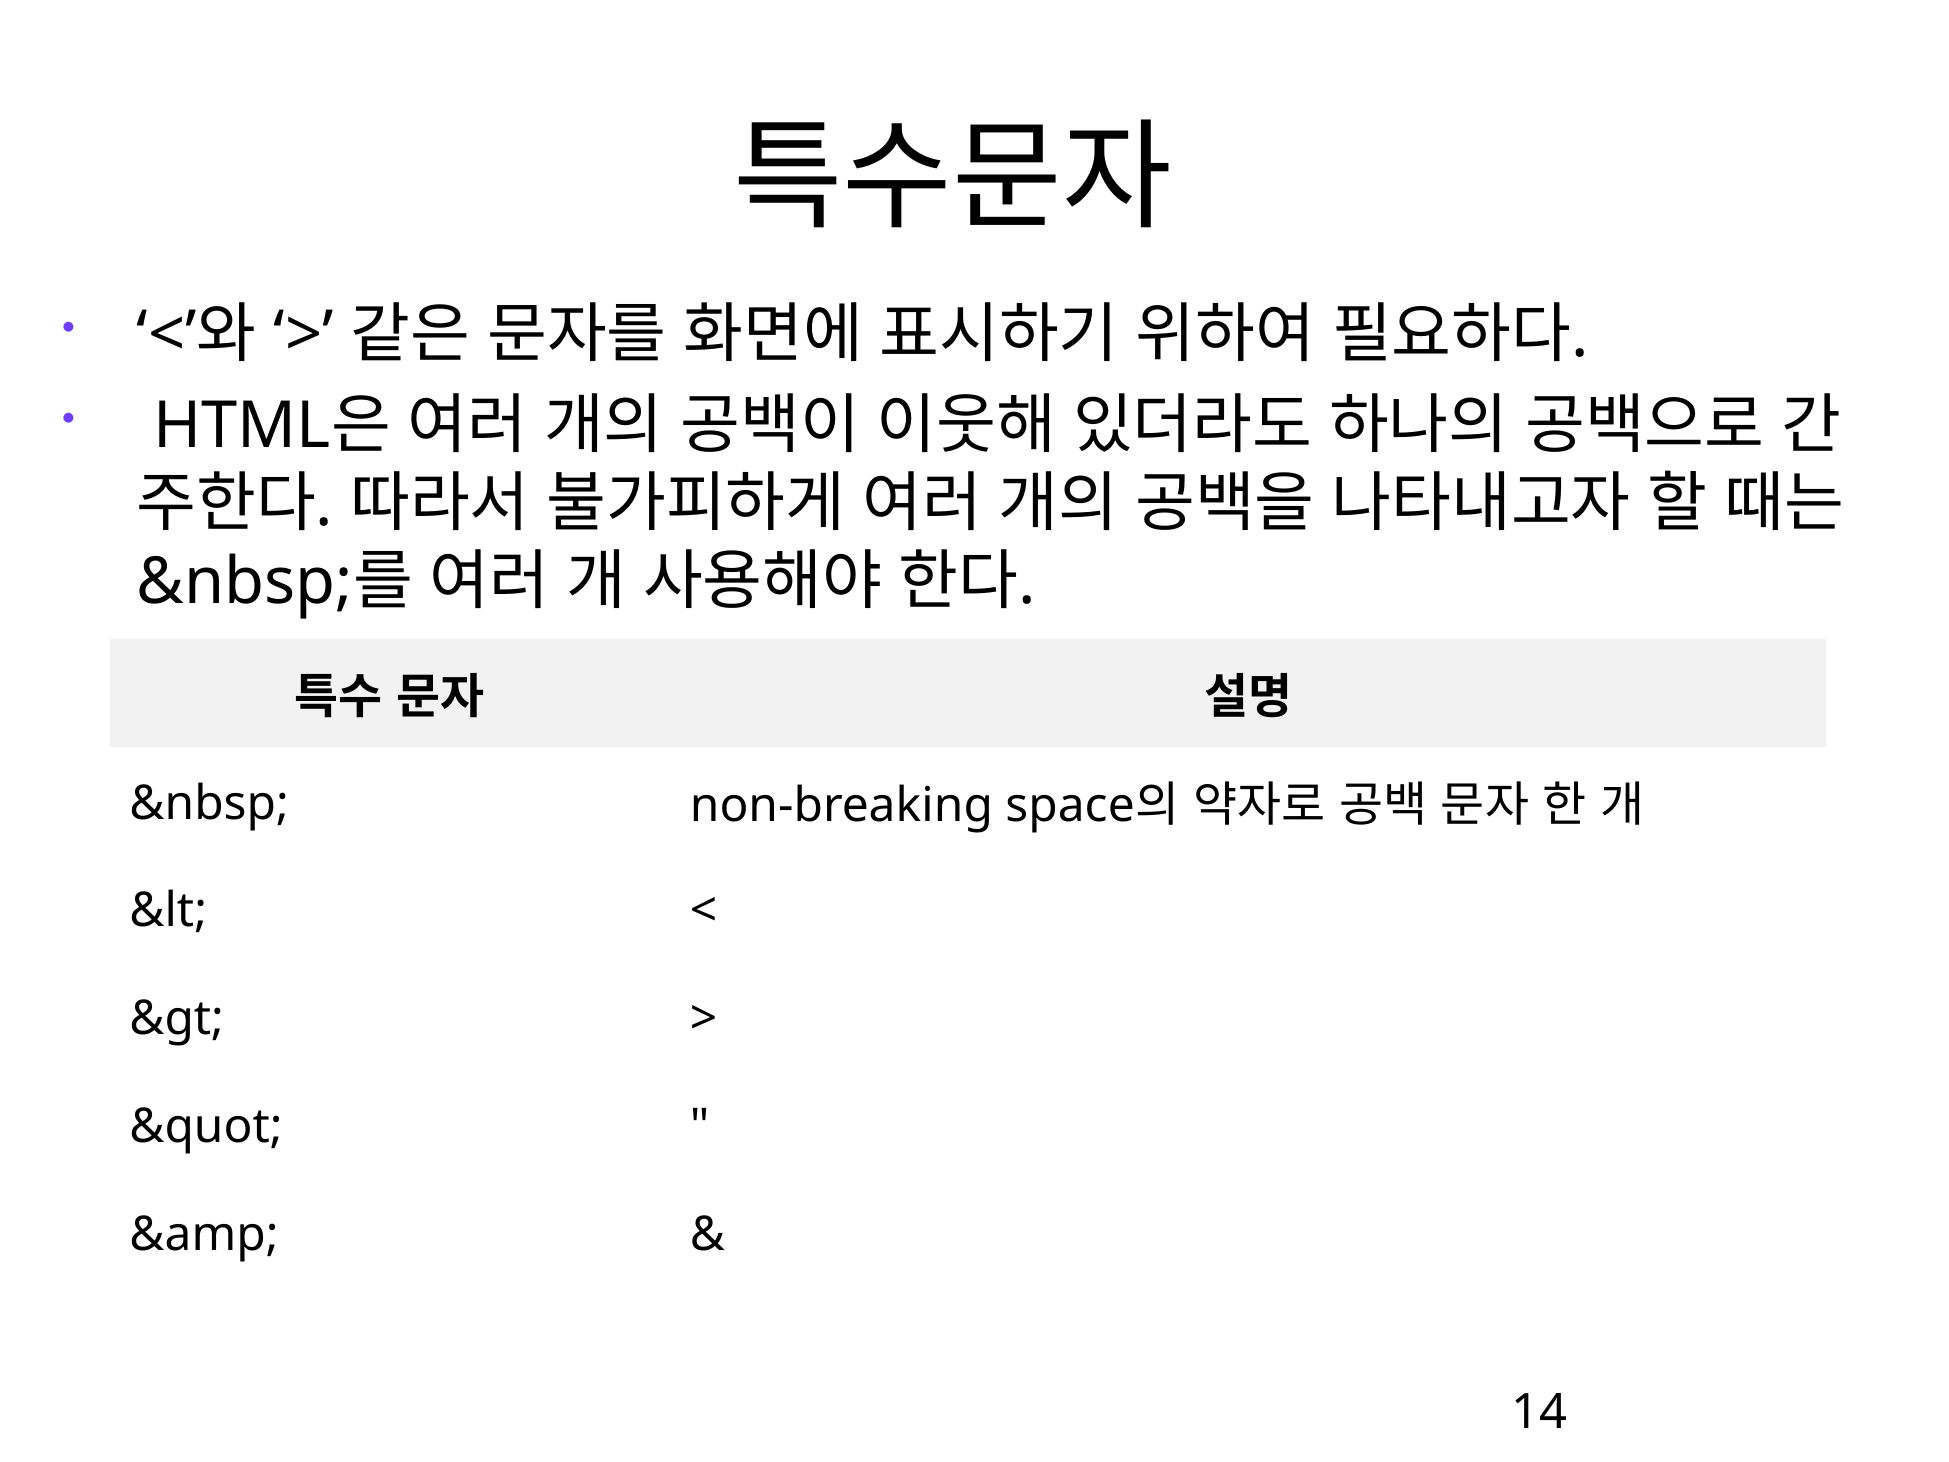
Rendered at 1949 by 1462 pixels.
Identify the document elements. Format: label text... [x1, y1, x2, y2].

table_cell " [670, 1070, 1826, 1178]
table_cell & [670, 1178, 1826, 1285]
table_cell &lt; [110, 854, 670, 962]
table_cell &quot; [110, 1070, 670, 1178]
table_cell &amp; [110, 1178, 670, 1285]
table_header 특수 문자 [110, 639, 670, 747]
table_cell &gt; [110, 962, 670, 1070]
list ‘<’와 ‘>’ 같은 문자를 화면에 표시하기 위하여 필요하다. HTML은 여러 개의 공백이 이웃해 있더라도 하나의 공백으로 간주한다. 따라서 불가피하게 여러 개의 공백을 나타내고자 할 때는 &nbsp;를 여러 개 사용해야 한다. [48, 284, 1897, 1343]
table_cell &nbsp; [110, 747, 670, 854]
slide_number <숫자> [1496, 1372, 1899, 1462]
table_cell < [670, 854, 1826, 962]
table_cell > [670, 962, 1826, 1070]
table_cell non-breaking space의 약자로 공백 문자 한 개 [670, 747, 1826, 854]
title 특수문자 [156, 92, 1749, 255]
table_header 설명 [670, 639, 1826, 747]
